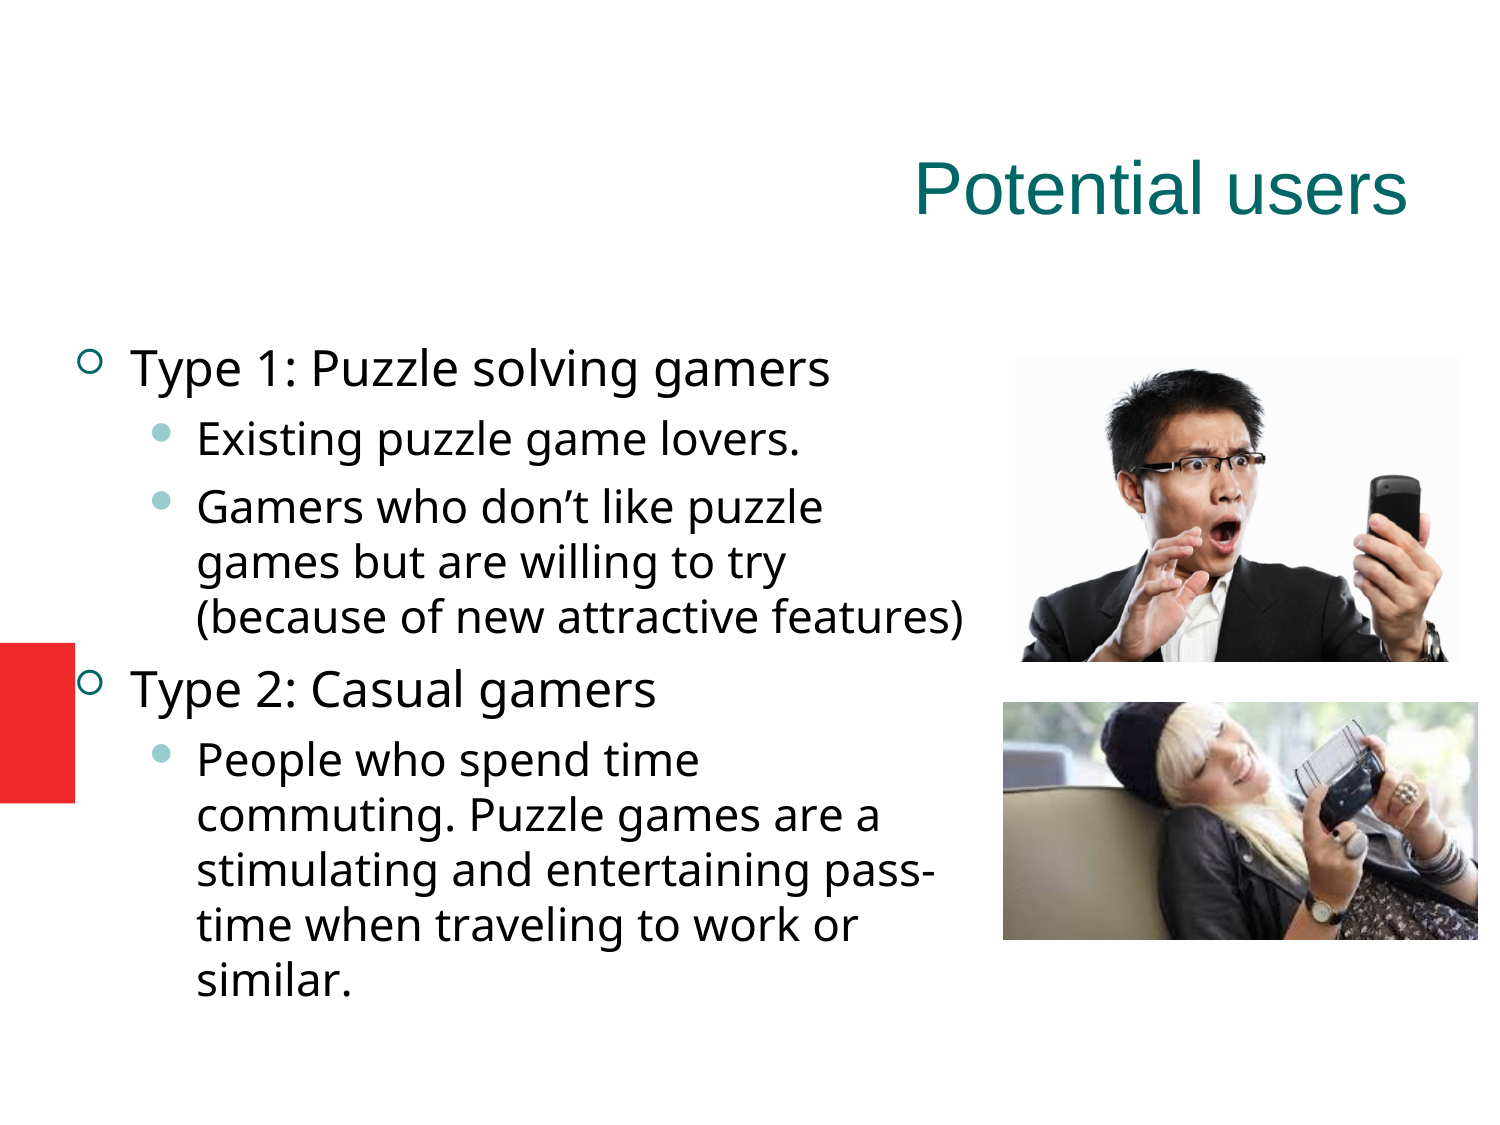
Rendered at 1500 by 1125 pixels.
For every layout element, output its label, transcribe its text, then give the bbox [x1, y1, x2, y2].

text_box Type 1: Puzzle solving gamers Existing puzzle game lovers. Gamers who don’t like puzzle games but are willing to try (because of new attractive features) Type 2: Casual gamers People who spend time commuting. Puzzle games are a stimulating and entertaining pass-time when traveling to work or similar. [59, 328, 981, 1004]
picture [1003, 702, 1478, 940]
picture [1015, 357, 1460, 662]
text_box Potential users [224, 49, 1425, 237]
